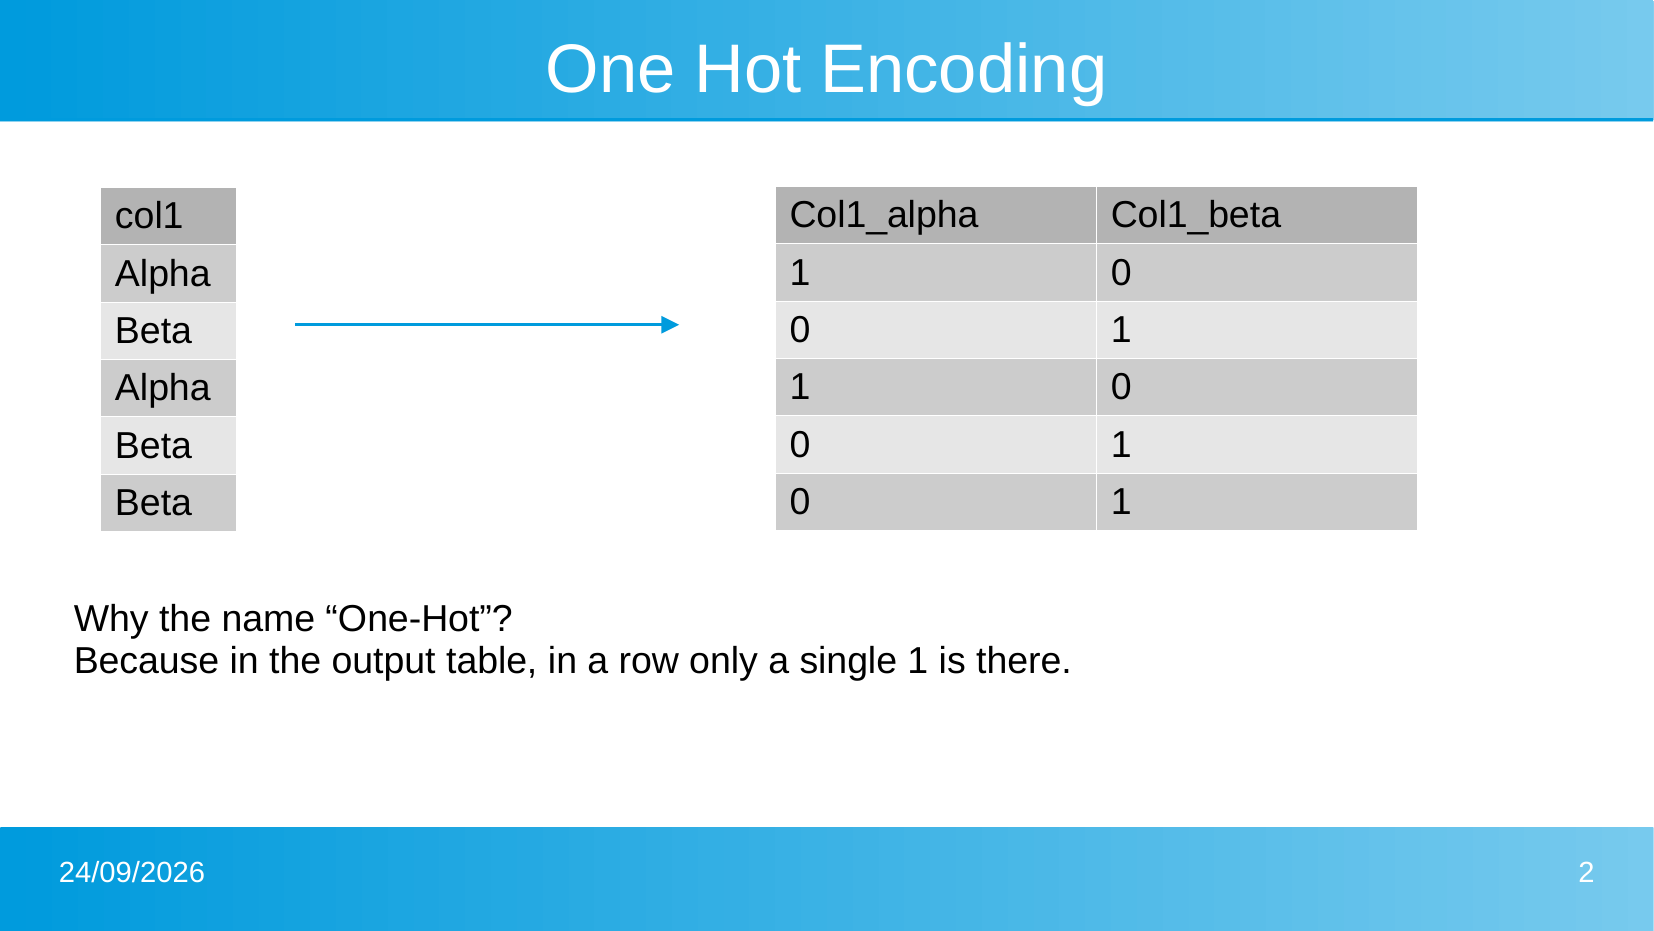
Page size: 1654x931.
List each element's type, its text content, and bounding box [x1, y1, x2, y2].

table_cell 1 [1097, 416, 1417, 473]
table_cell 1 [1097, 302, 1417, 358]
table_cell 0 [1097, 244, 1417, 301]
table_header col1 [101, 188, 236, 244]
table_cell Beta [101, 417, 236, 474]
text_box Why the name “One-Hot”? Because in the output table, in a row only a single 1 is there. [59, 590, 1536, 690]
table_cell 0 [776, 474, 1096, 530]
table_cell 1 [776, 359, 1096, 415]
table_cell 1 [1097, 474, 1417, 530]
table_cell Alpha [101, 360, 236, 416]
table_cell 0 [776, 302, 1096, 358]
table_cell 1 [776, 244, 1096, 301]
table_cell 0 [776, 416, 1096, 473]
table_cell Beta [101, 303, 236, 359]
table_cell Alpha [101, 245, 236, 302]
table_cell 0 [1097, 359, 1417, 415]
table_header Col1_beta [1097, 187, 1417, 243]
title One Hot Encoding [59, 29, 1595, 108]
table_header Col1_alpha [776, 187, 1096, 243]
table_cell Beta [101, 475, 236, 531]
